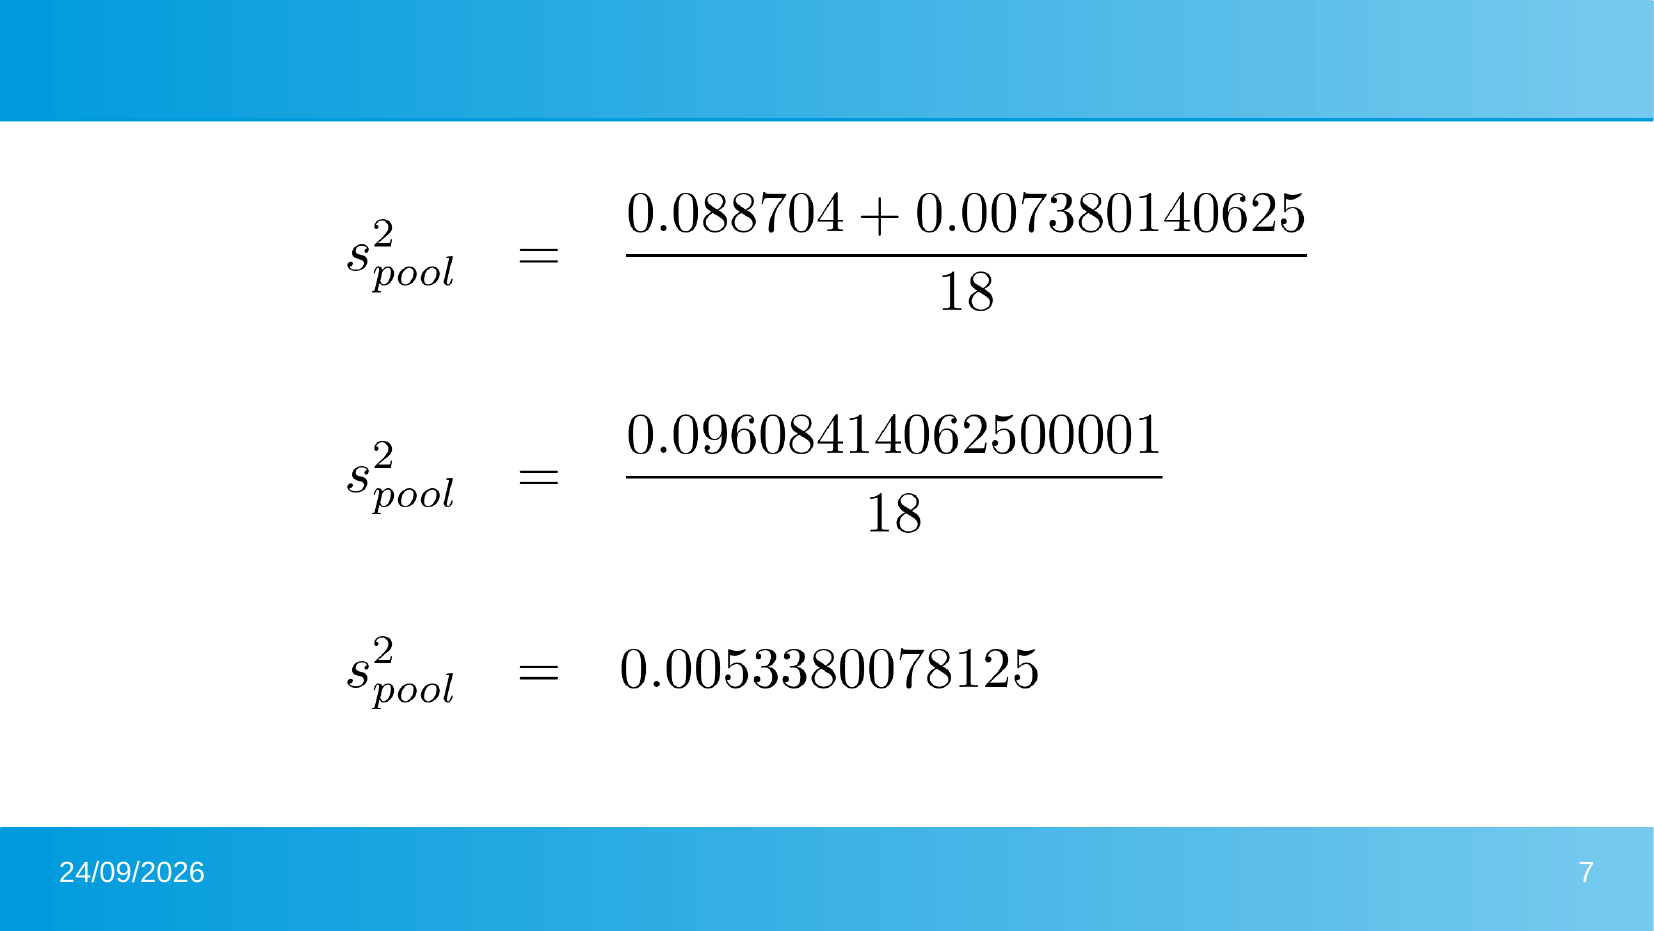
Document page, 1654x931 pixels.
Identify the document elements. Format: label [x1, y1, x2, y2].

picture [347, 191, 1307, 709]
